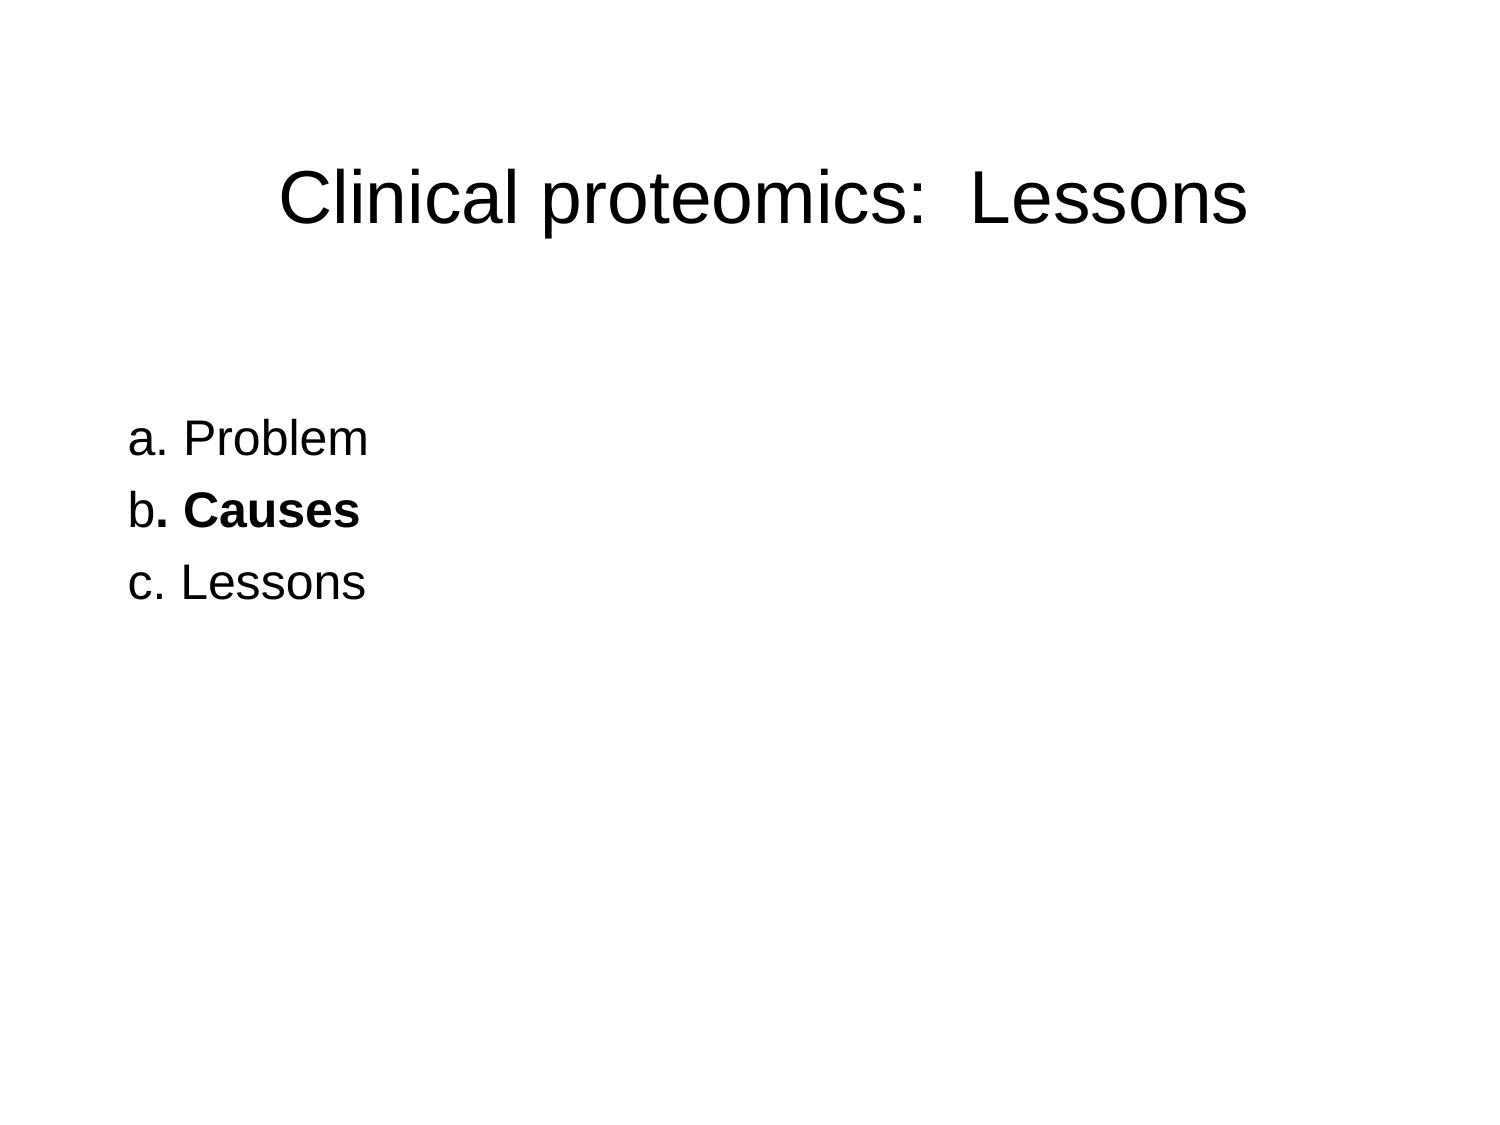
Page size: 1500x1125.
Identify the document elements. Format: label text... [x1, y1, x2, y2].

list a. Problem b. Causes c. Lessons [112, 324, 1388, 1000]
title Clinical proteomics: Lessons [63, 99, 1466, 288]
